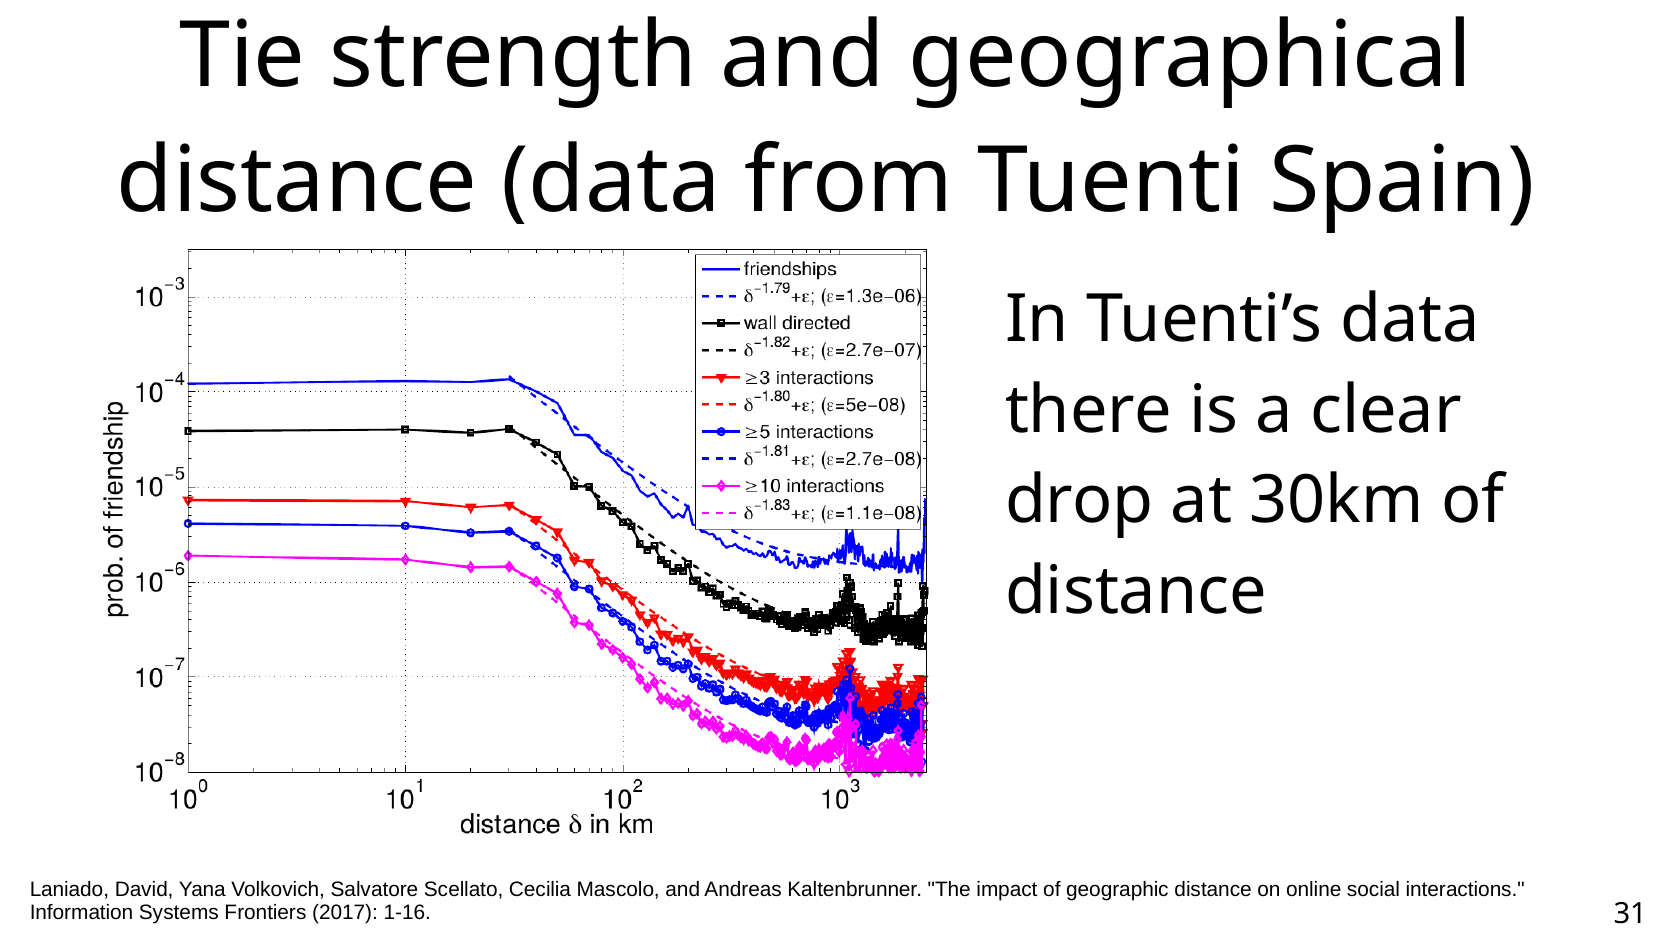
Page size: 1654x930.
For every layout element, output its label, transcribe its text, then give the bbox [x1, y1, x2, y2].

list In Tuenti’s data there is a clear drop at 30km of distance [1005, 269, 1571, 793]
title Tie strength and geographical distance (data from Tuenti Spain) [82, 1, 1571, 225]
text_box Laniado, David, Yana Volkovich, Salvatore Scellato, Cecilia Mascolo, and Andreas Kaltenbrunner. "The impact of geographic distance on online social interactions." Information Systems Frontiers (2017): 1-16. [15, 870, 1591, 924]
picture [84, 224, 944, 855]
